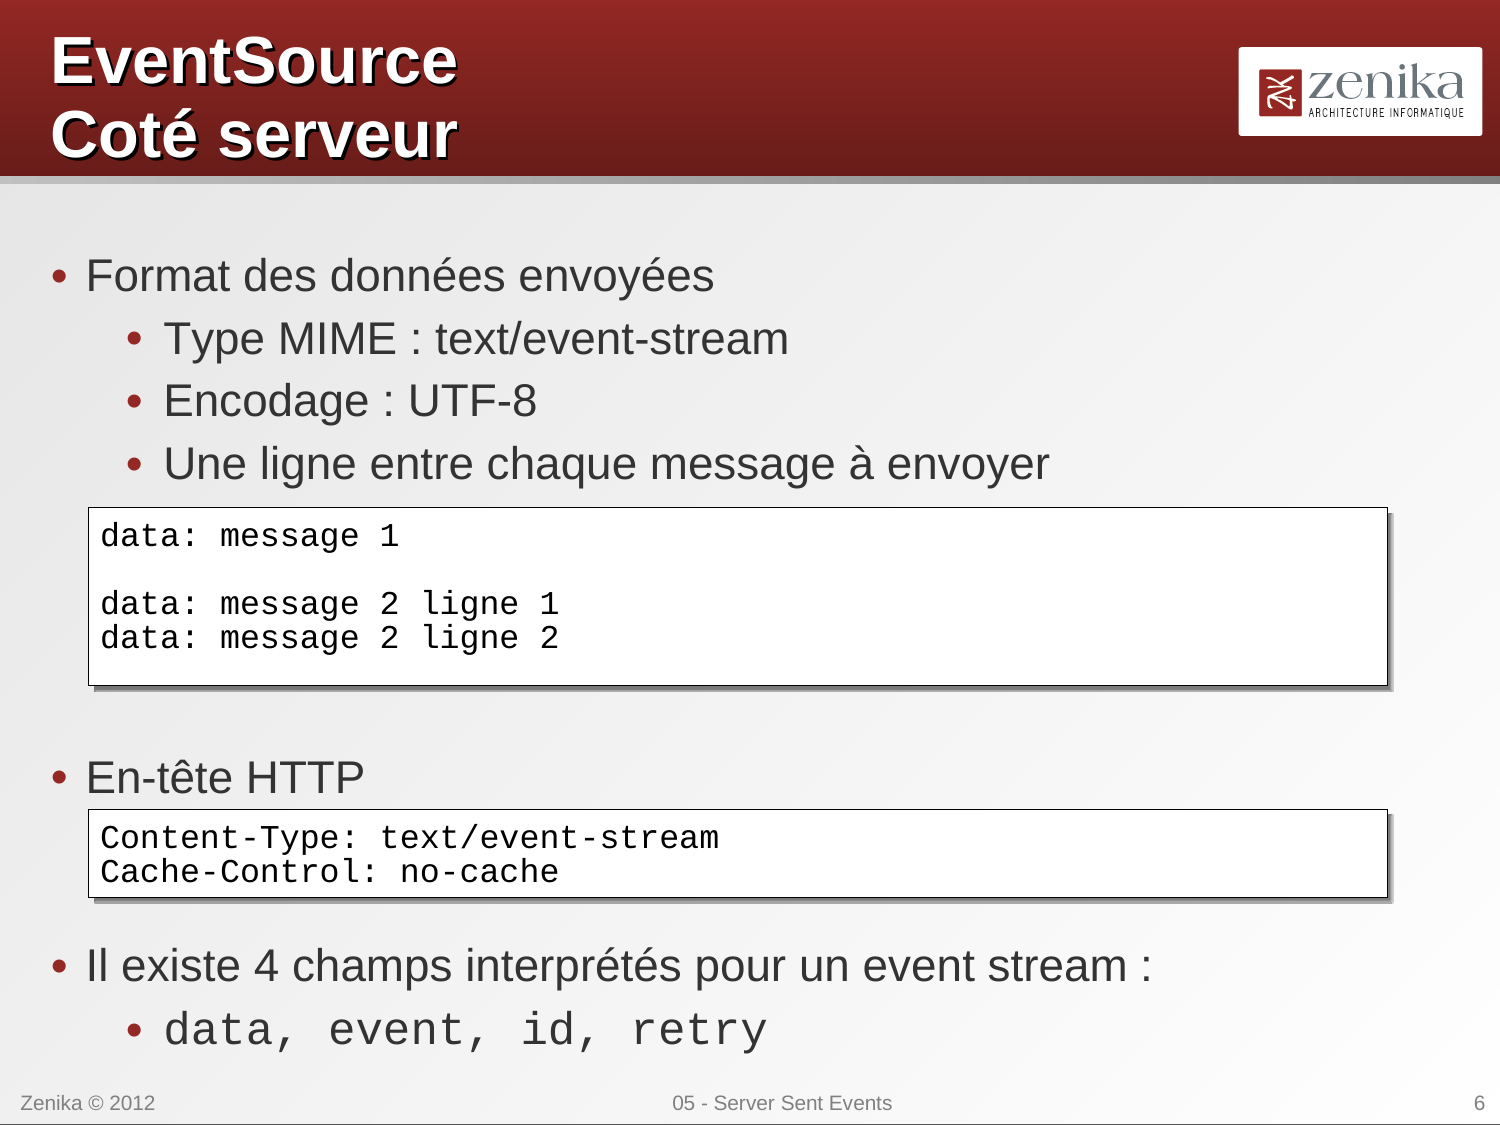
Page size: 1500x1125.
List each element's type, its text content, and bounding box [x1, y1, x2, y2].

picture [1257, 58, 1464, 125]
title EventSource Coté serveur [50, 15, 1206, 180]
text_box Content-Type: text/event-stream Cache-Control: no-cache [88, 809, 1388, 898]
text_box data: message 1 data: message 2 ligne 1 data: message 2 ligne 2 [88, 507, 1388, 686]
list Format des données envoyées Type MIME : text/event-stream Encodage : UTF-8 Une ligne entre chaque message à envoyer En-tête HTTP Il existe 4 champs interprétés pour un event stream : data, event, id, retry [50, 249, 1435, 1079]
